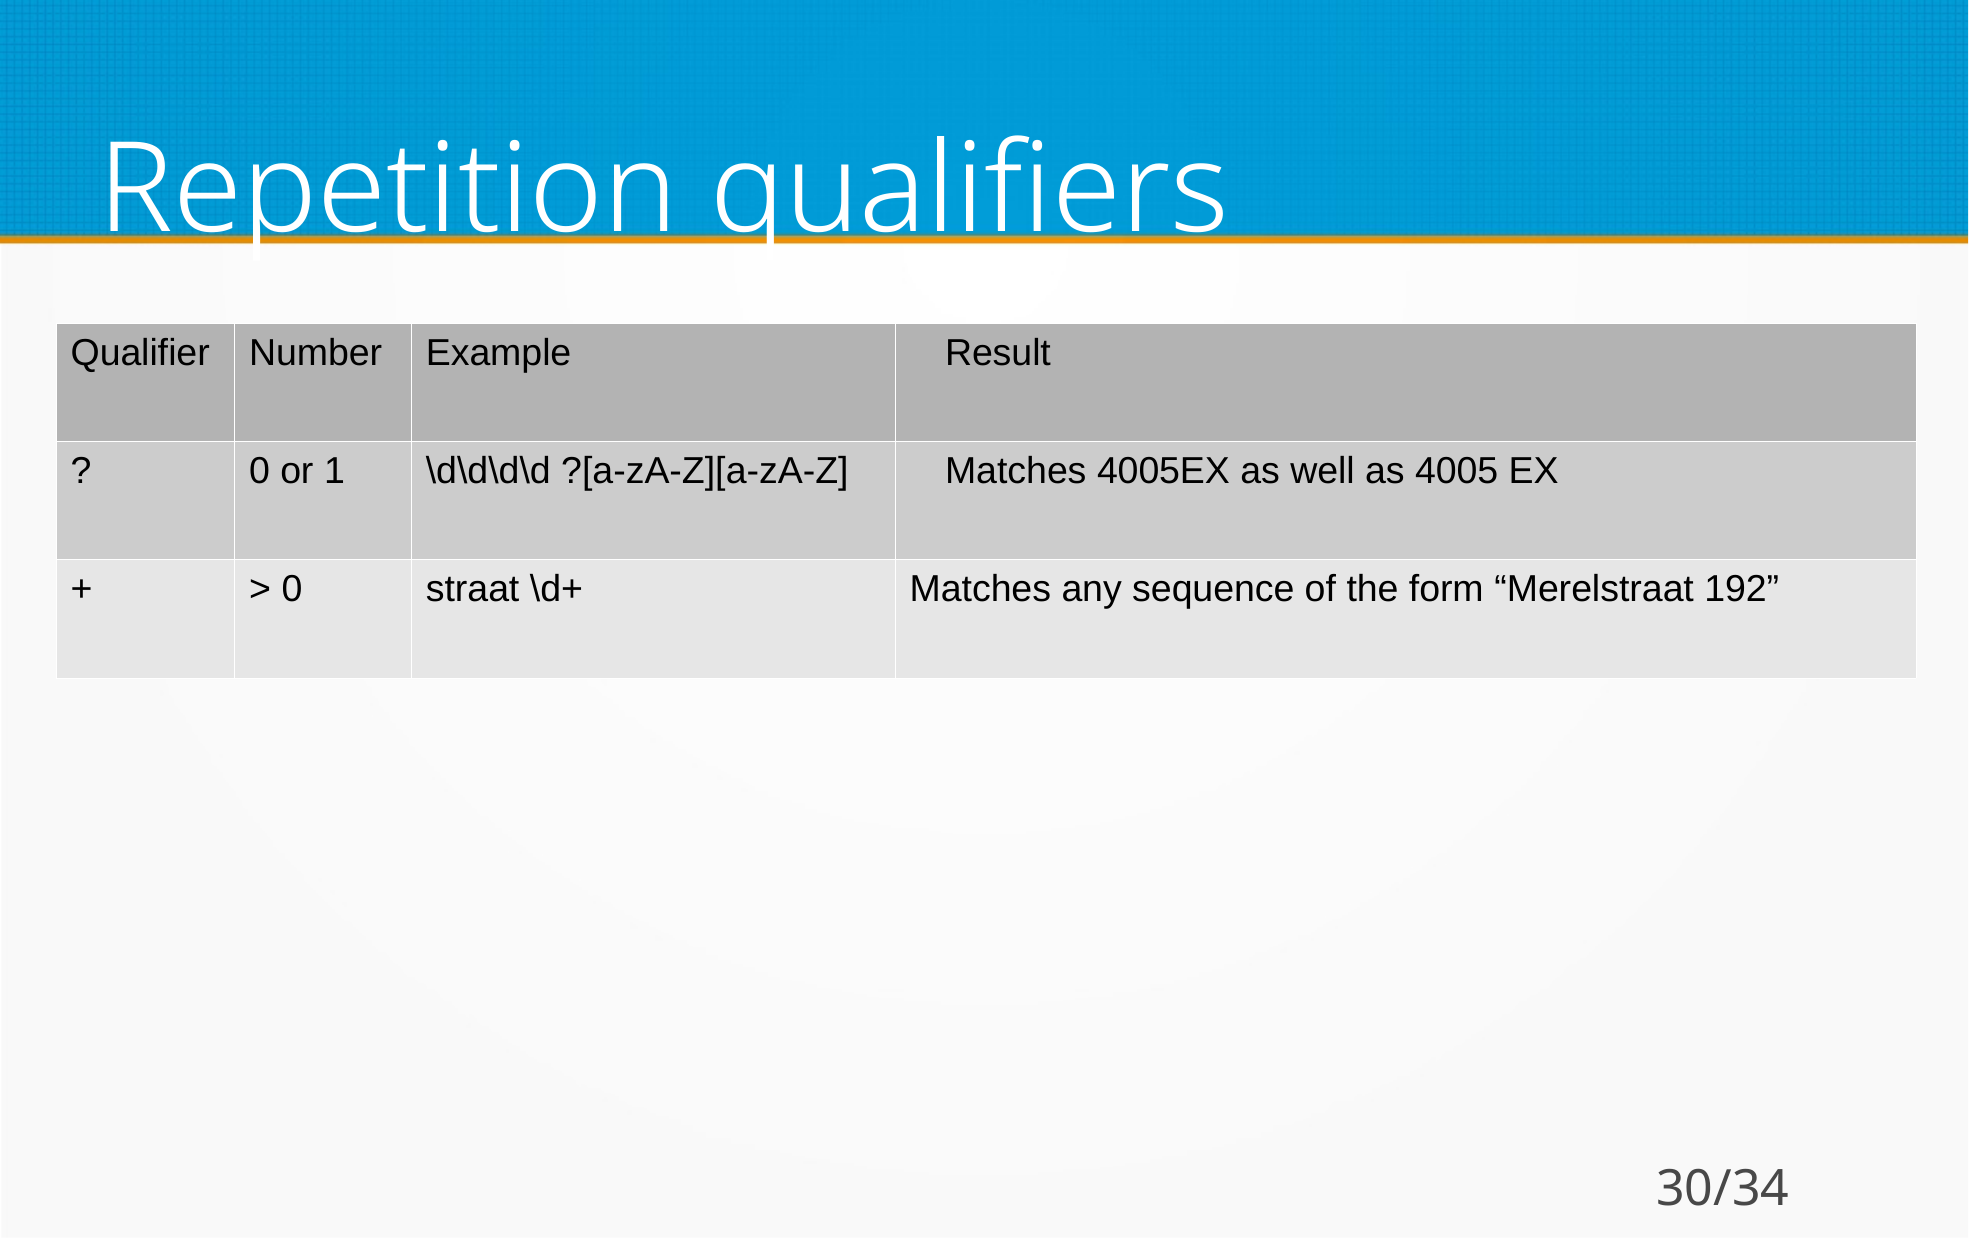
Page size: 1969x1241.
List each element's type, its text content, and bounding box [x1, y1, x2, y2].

table_header Number [235, 324, 411, 441]
table_cell straat \d+ [412, 560, 895, 678]
picture [0, 233, 1969, 1241]
table_cell > 0 [235, 560, 411, 678]
table_header Qualifier [57, 324, 234, 441]
table_cell ? [57, 442, 234, 559]
table_header Result [896, 324, 1916, 441]
table_cell + [57, 560, 234, 678]
table_cell Matches 4005EX as well as 4005 EX [896, 442, 1916, 559]
table_cell \d\d\d\d ?[a-zA-Z][a-zA-Z] [412, 442, 895, 559]
table_cell Matches any sequence of the form “Merelstraat 192” [896, 560, 1916, 678]
title Repetition qualifiers [98, 49, 1870, 257]
table_cell 0 or 1 [235, 442, 411, 559]
table_header Example [412, 324, 895, 441]
